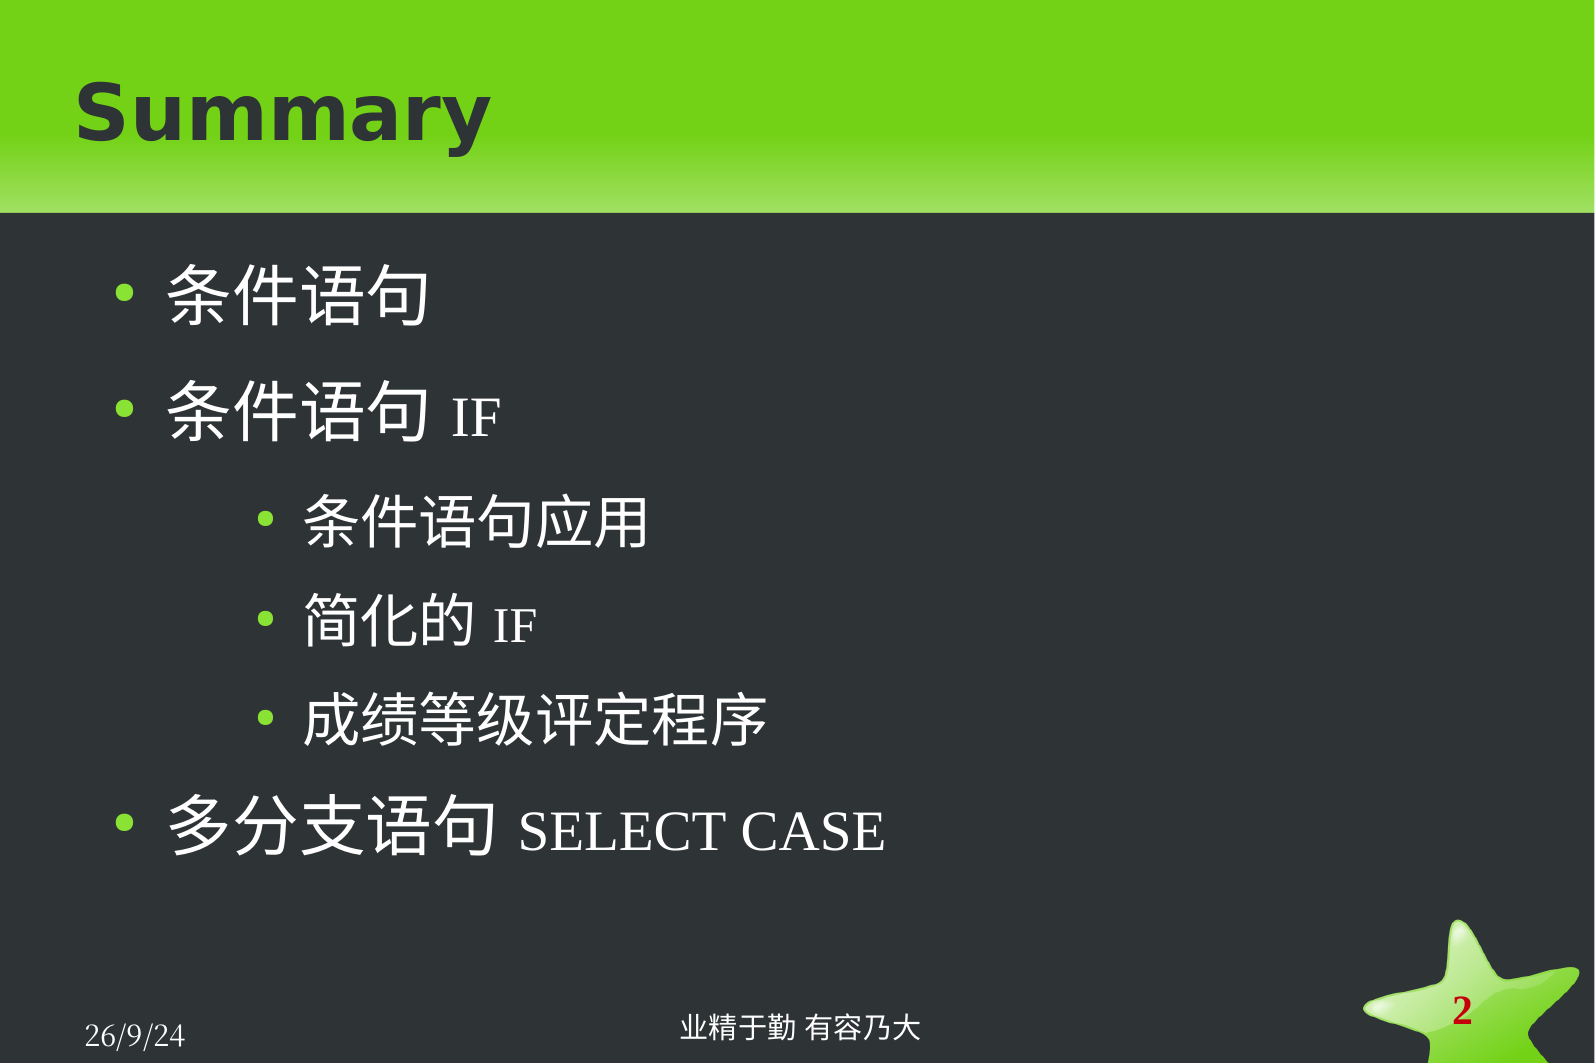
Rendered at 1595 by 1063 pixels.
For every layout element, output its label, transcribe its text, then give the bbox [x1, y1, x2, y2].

list 条件语句 条件语句IF 条件语句应用 简化的IF 成绩等级评定程序 多分支语句SELECT CASE [79, 248, 1515, 951]
title Summary [74, 25, 1510, 203]
picture [0, 0, 1595, 1063]
